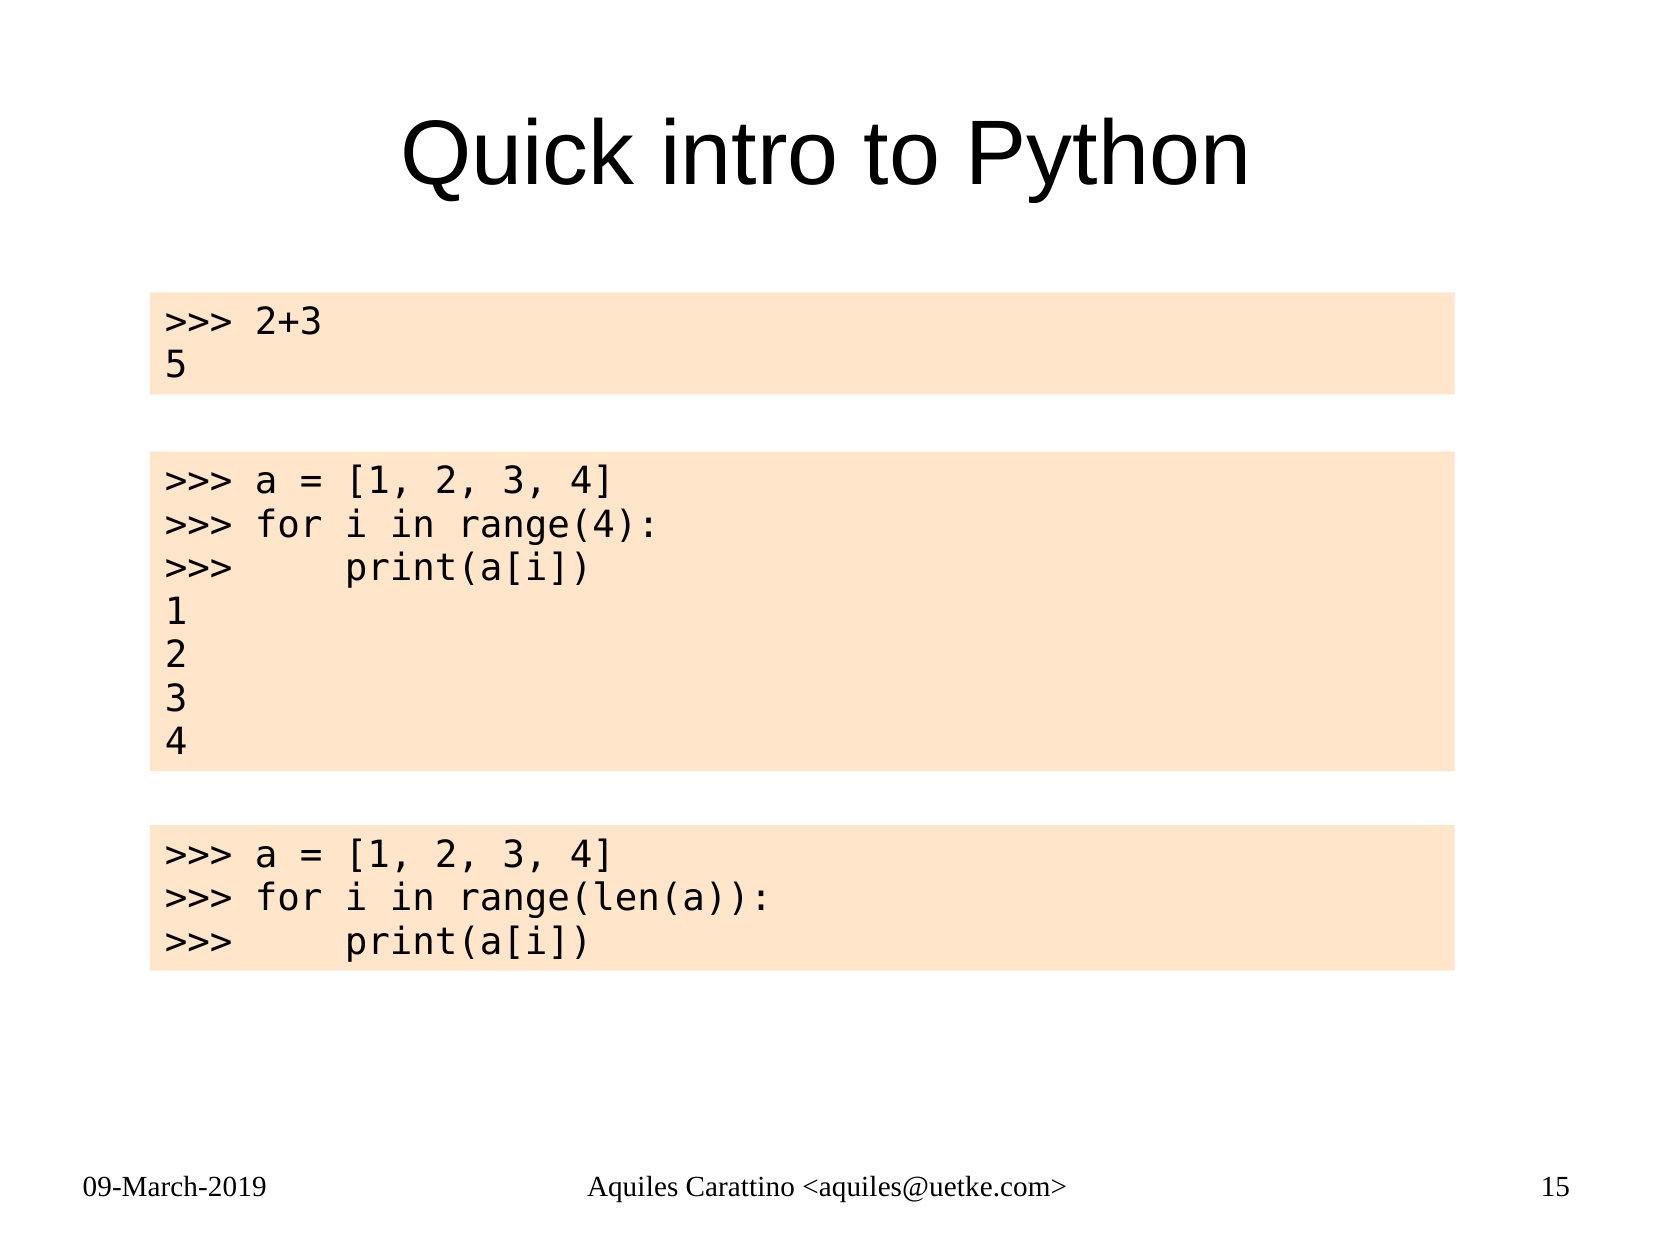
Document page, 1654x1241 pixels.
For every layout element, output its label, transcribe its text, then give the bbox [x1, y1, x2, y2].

text_box >>> a = [1, 2, 3, 4] >>> for i in range(4): >>> print(a[i]) 1 2 3 4 [149, 451, 1455, 772]
text_box >>> 2+3 5 [149, 292, 1455, 395]
text_box >>> a = [1, 2, 3, 4] >>> for i in range(len(a)): >>> print(a[i]) [149, 825, 1455, 971]
title Quick intro to Python [82, 49, 1571, 257]
